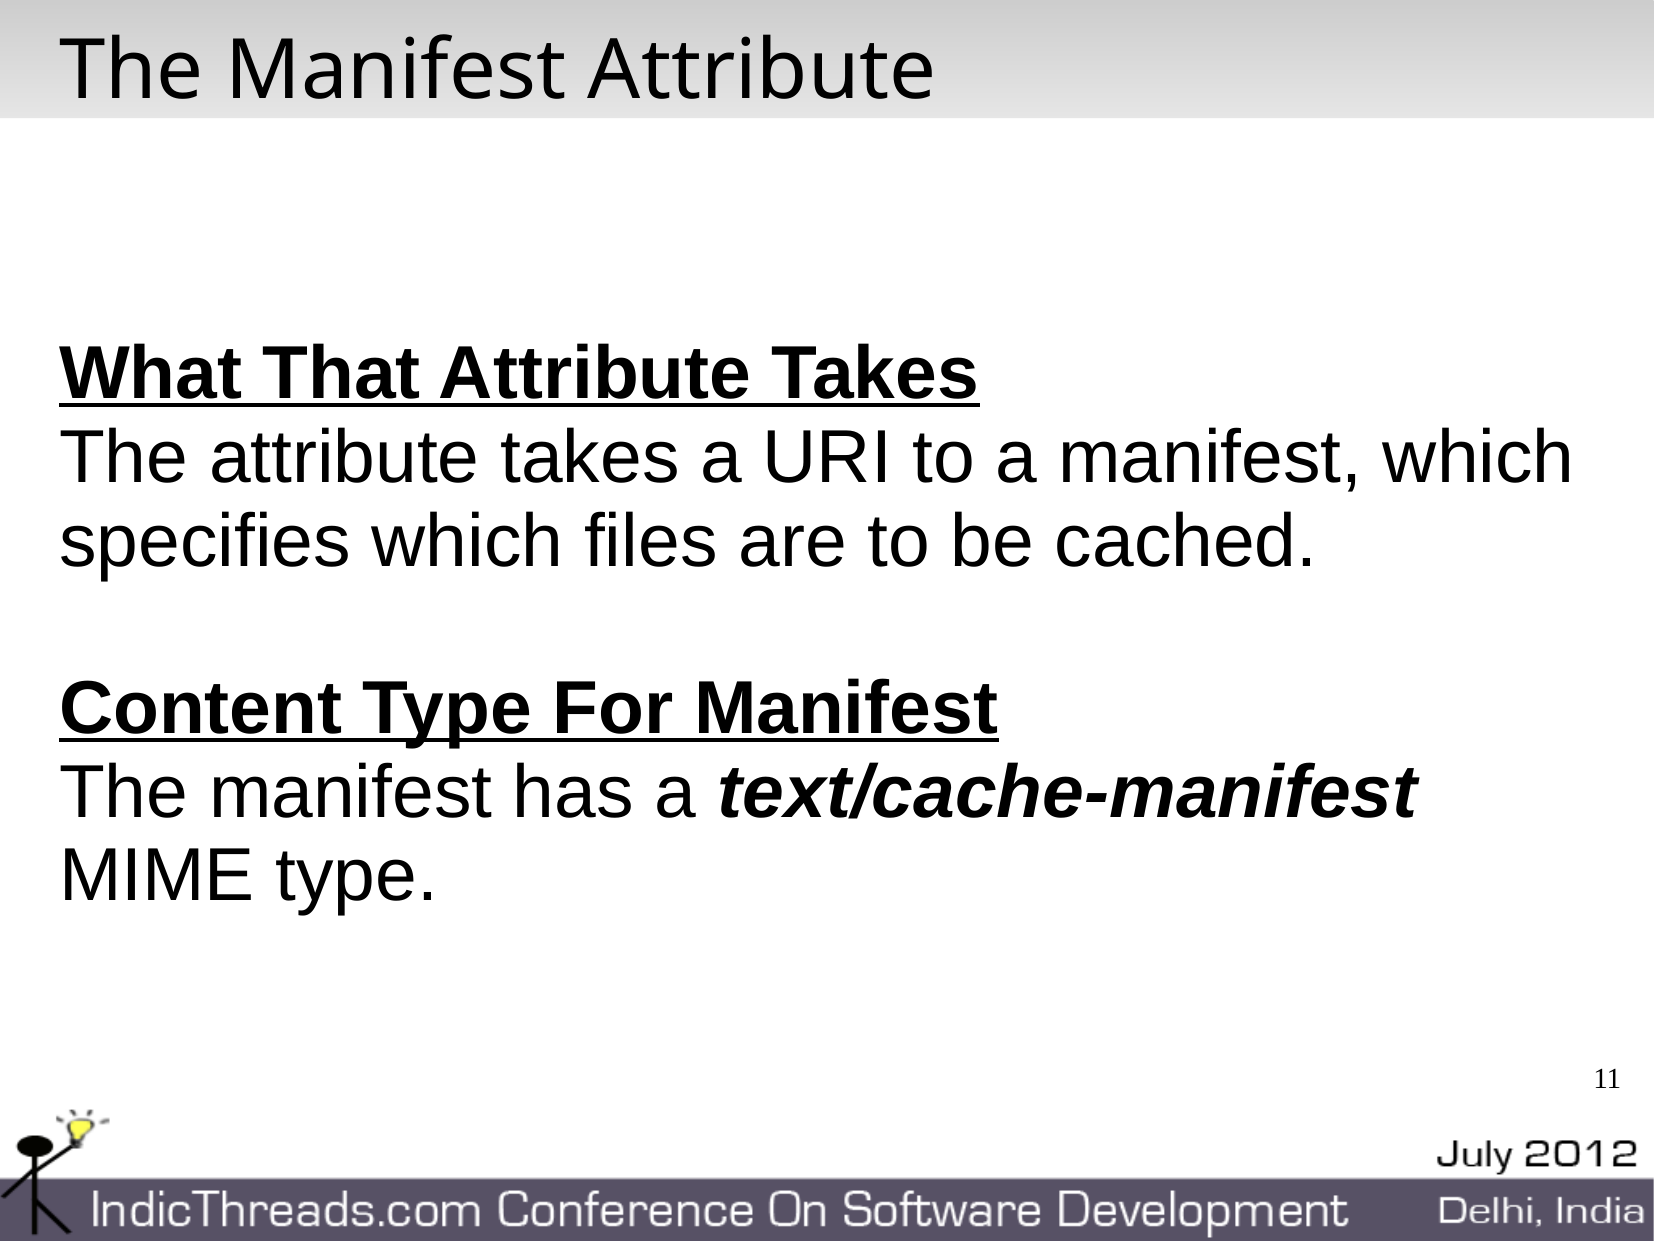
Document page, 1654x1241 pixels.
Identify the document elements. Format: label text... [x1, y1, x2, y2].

picture [0, 118, 1654, 1241]
subtitle What That Attribute Takes The attribute takes a URI to a manifest, which specifies which files are to be cached. Content Type For Manifest The manifest has a text/cache-manifest MIME type. [59, 153, 1592, 1096]
title The Manifest Attribute [59, 11, 1592, 116]
